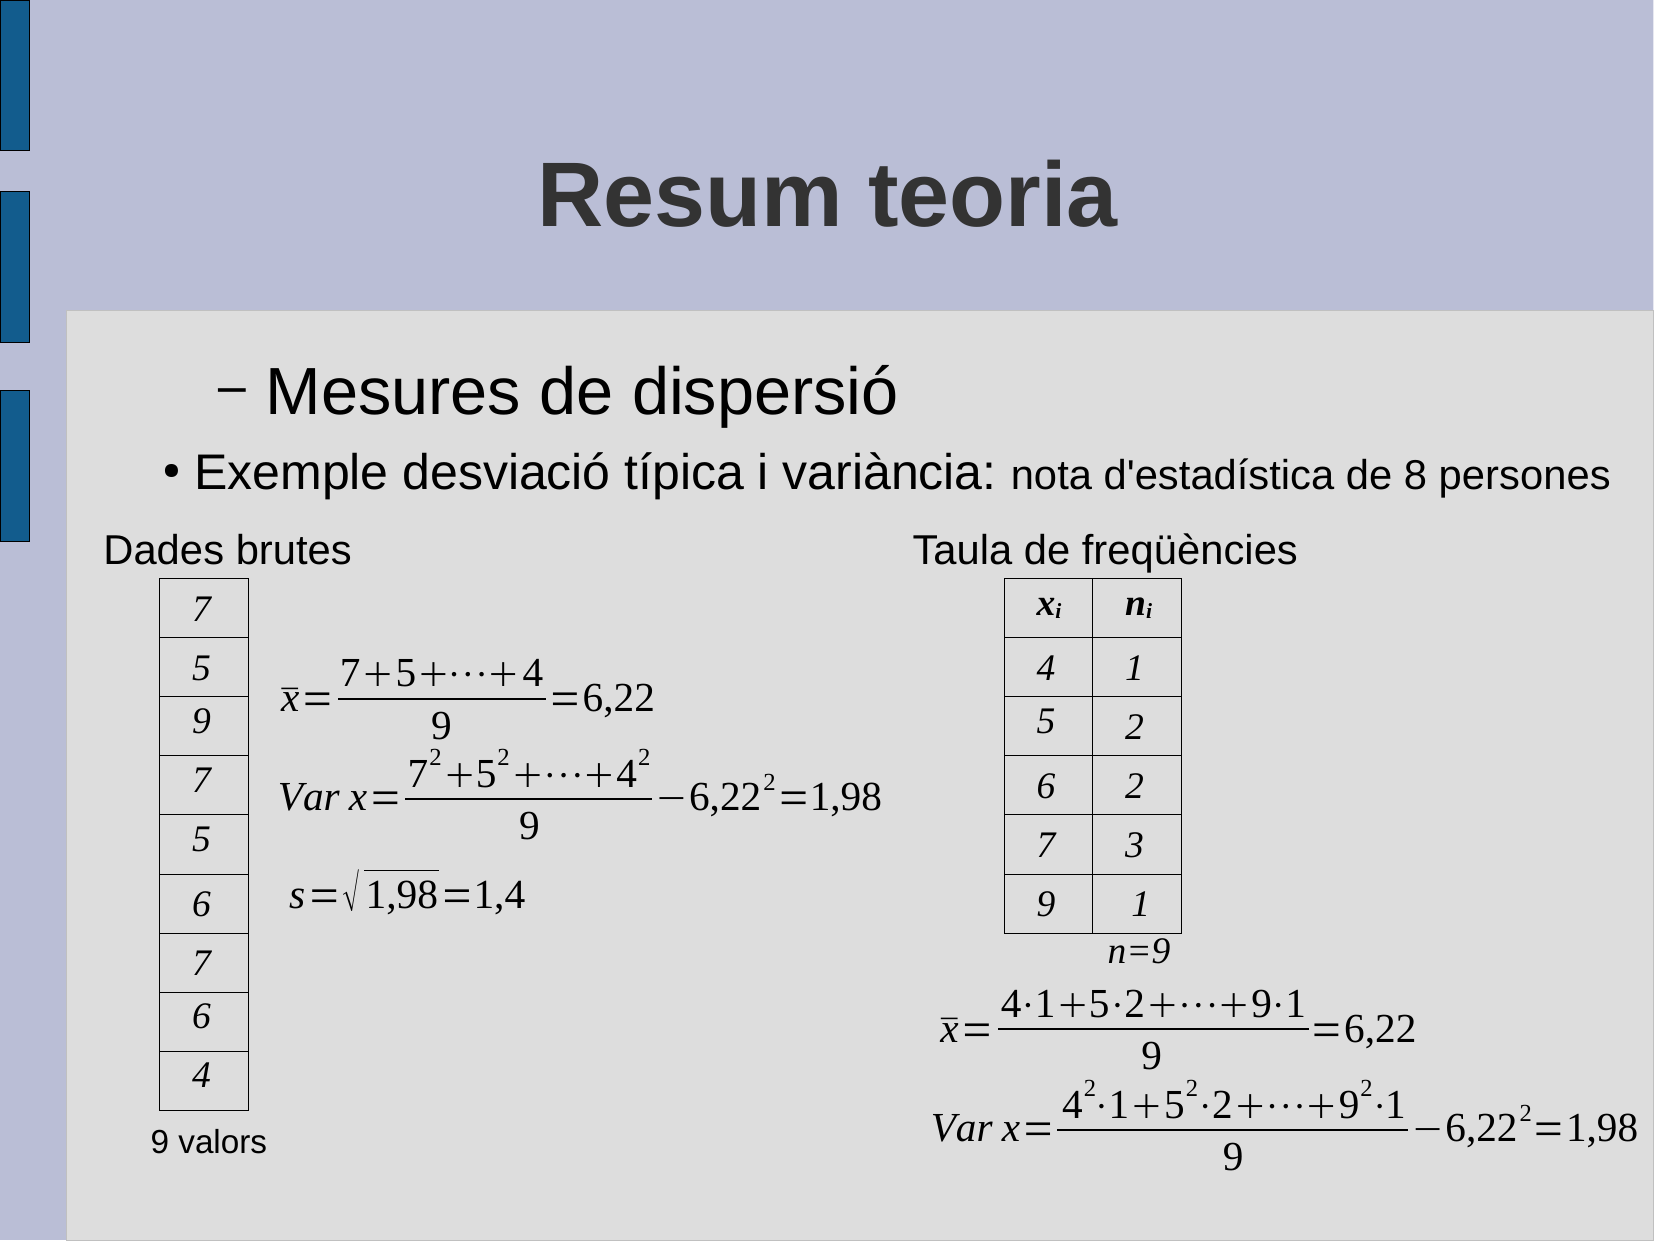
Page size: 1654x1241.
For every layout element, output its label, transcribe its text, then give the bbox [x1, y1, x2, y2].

text_box 5 [177, 639, 256, 692]
text_box 9 valors [135, 1116, 314, 1169]
text_box 7 [177, 580, 256, 638]
text_box 7 [1021, 816, 1092, 874]
text_box 4 [177, 1046, 256, 1105]
text_box 7 [177, 934, 256, 993]
text_box Mesures de dispersió [124, 354, 1565, 504]
text_box 1 [1116, 875, 1195, 934]
text_box 6 [177, 993, 248, 1046]
text_box Exemple desviació típica i variància: nota d'estadística de 8 persones [147, 437, 1654, 508]
text_box 2 [1182, 698, 1189, 756]
text_box 2 [1110, 757, 1189, 815]
text_box 3 [1110, 816, 1189, 874]
title Resum teoria [121, 91, 1534, 299]
text_box 6 [177, 875, 256, 934]
text_box Dades brutes [88, 519, 473, 582]
text_box 7 [1093, 816, 1101, 874]
text_box 5 [177, 810, 256, 869]
text_box 7 [177, 751, 256, 809]
text_box 6 [249, 993, 256, 1046]
text_box n=9 [1092, 922, 1188, 980]
text_box ni [1110, 574, 1189, 644]
text_box 6 [1021, 757, 1092, 815]
text_box 9 [177, 692, 256, 750]
text_box Taula de freqüències [897, 519, 1412, 582]
text_box 6 [1093, 757, 1101, 814]
text_box ni [1110, 579, 1181, 637]
text_box 5 [1021, 697, 1092, 750]
chart [281, 868, 532, 919]
text_box 4 [177, 1052, 248, 1105]
text_box xi [1093, 579, 1101, 637]
text_box 2 [1110, 698, 1181, 755]
text_box xi [1021, 574, 1101, 639]
chart [924, 980, 1645, 1180]
text_box 4 [1021, 639, 1101, 697]
text_box 1 [1110, 644, 1189, 697]
chart [271, 649, 889, 849]
text_box 9 [1021, 875, 1092, 934]
text_box 9 [1093, 875, 1101, 922]
text_box 5 [1093, 697, 1101, 750]
